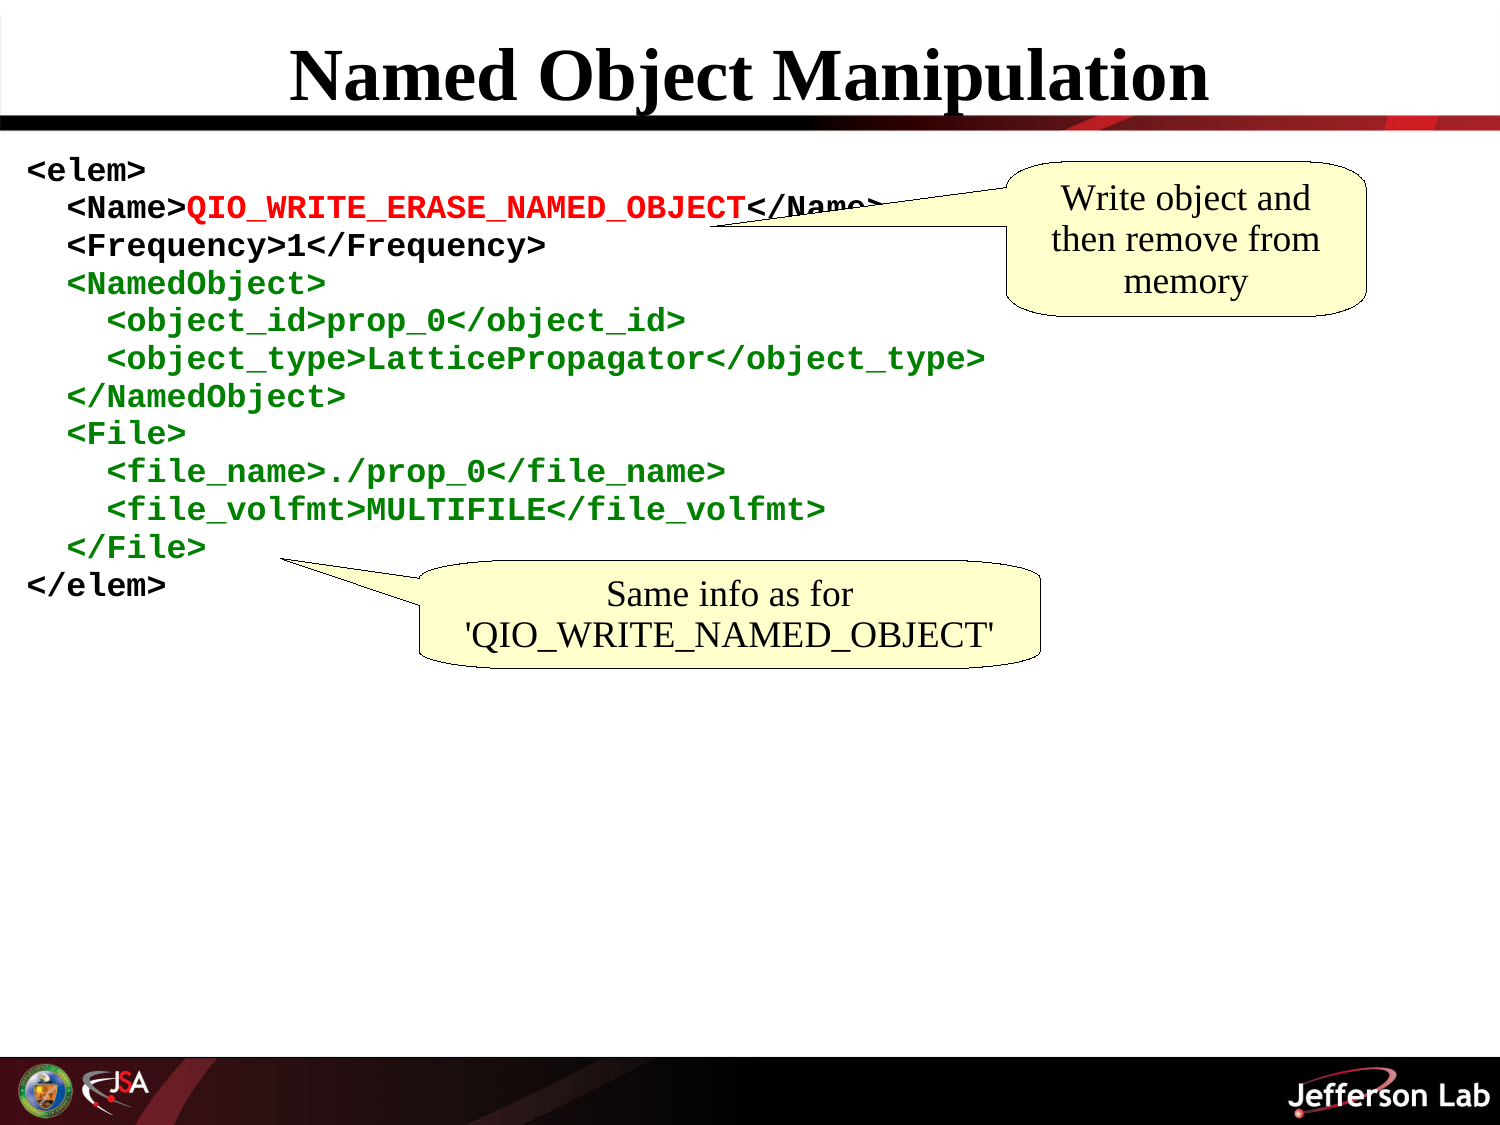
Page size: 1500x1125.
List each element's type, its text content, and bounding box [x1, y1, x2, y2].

picture [0, 0, 1500, 1125]
text_box <elem> <Name>QIO_WRITE_ERASE_NAMED_OBJECT</Name> <Frequency>1</Frequency> <NamedObject> <object_id>prop_0</object_id> <object_type>LatticePropagator</object_type> </NamedObject> <File> <file_name>./prop_0</file_name> <file_volfmt>MULTIFILE</file_volfmt> </File> </elem> [11, 145, 1353, 614]
title Named Object Manipulation [112, 7, 1388, 143]
text_box Write object and then remove from memory [710, 161, 1367, 317]
text_box Same info as for 'QIO_WRITE_NAMED_OBJECT' [280, 558, 1041, 669]
